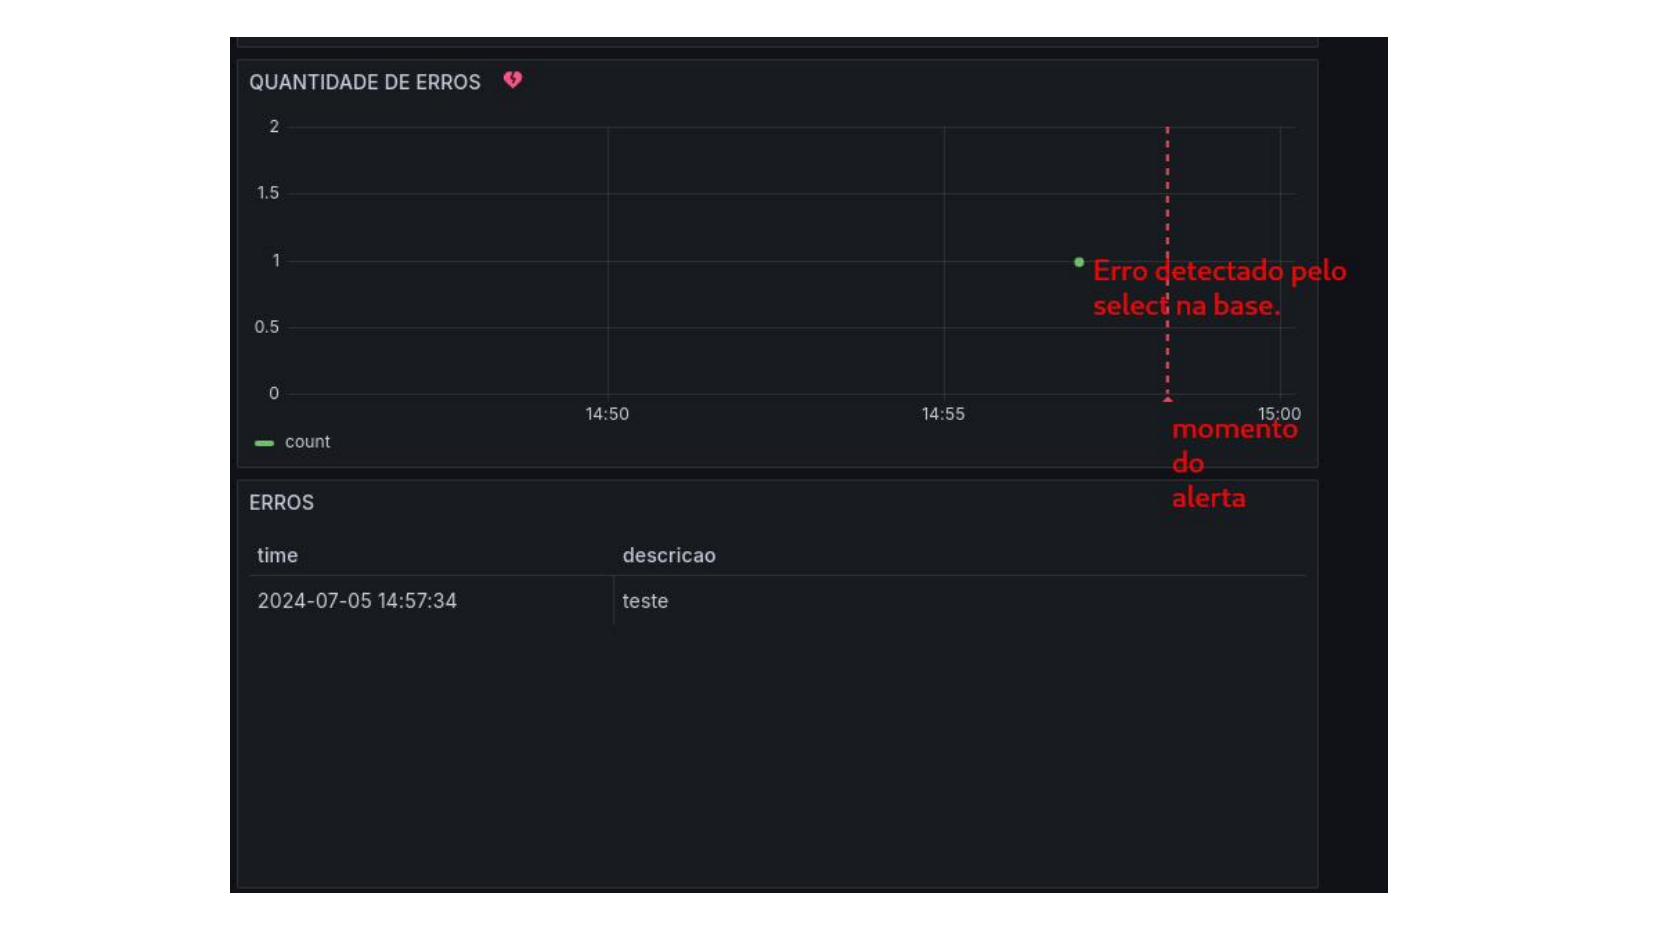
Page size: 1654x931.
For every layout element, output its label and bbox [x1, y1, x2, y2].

picture [230, 37, 1388, 893]
